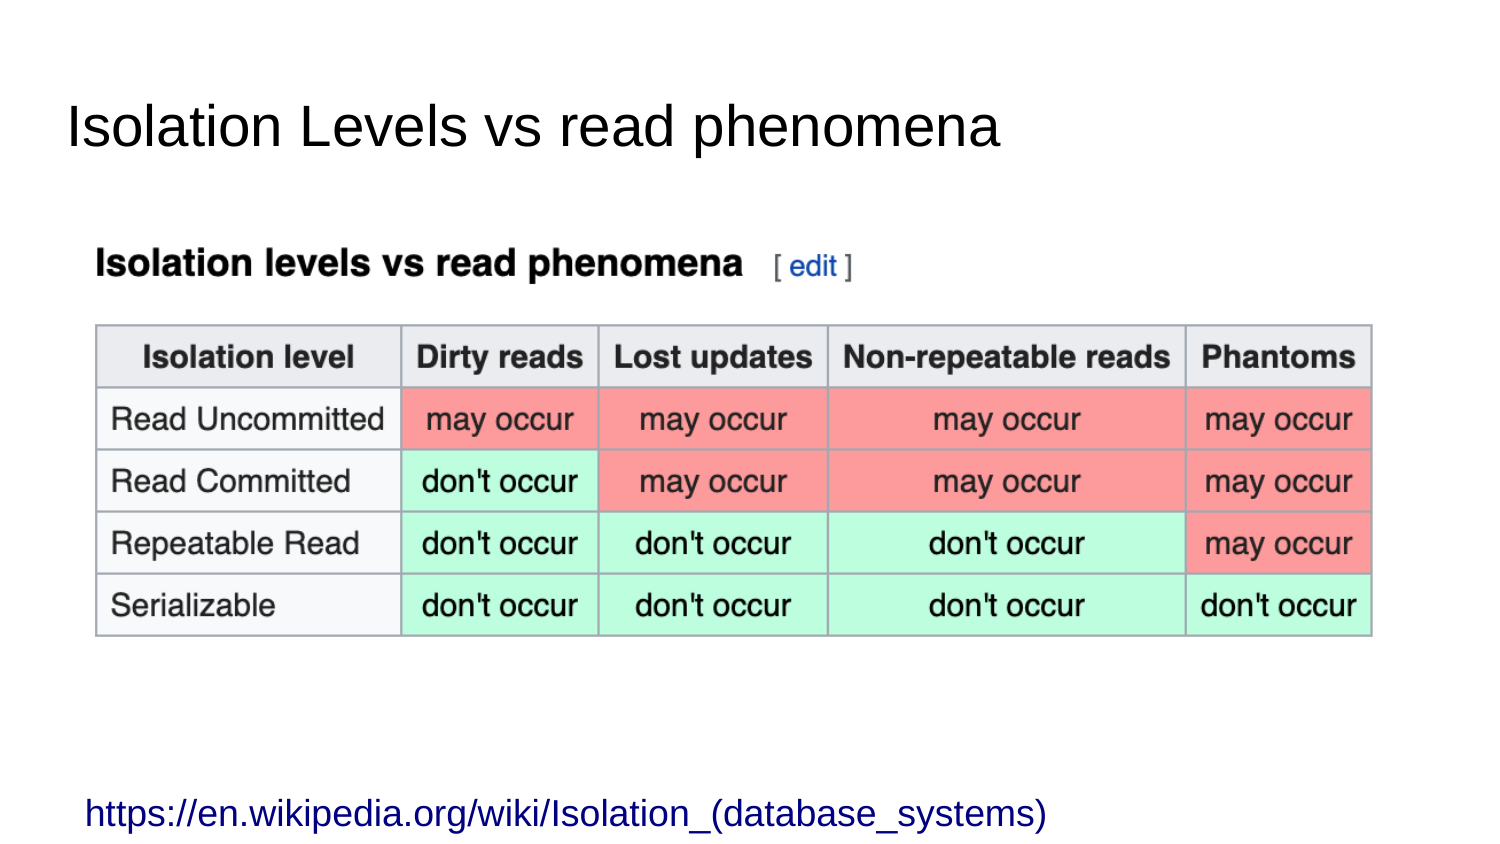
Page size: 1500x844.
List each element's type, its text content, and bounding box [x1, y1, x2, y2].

picture [63, 207, 1437, 676]
text_box https://en.wikipedia.org/wiki/Isolation_(database_systems) [69, 773, 1352, 833]
title Isolation Levels vs read phenomena [51, 72, 1449, 167]
